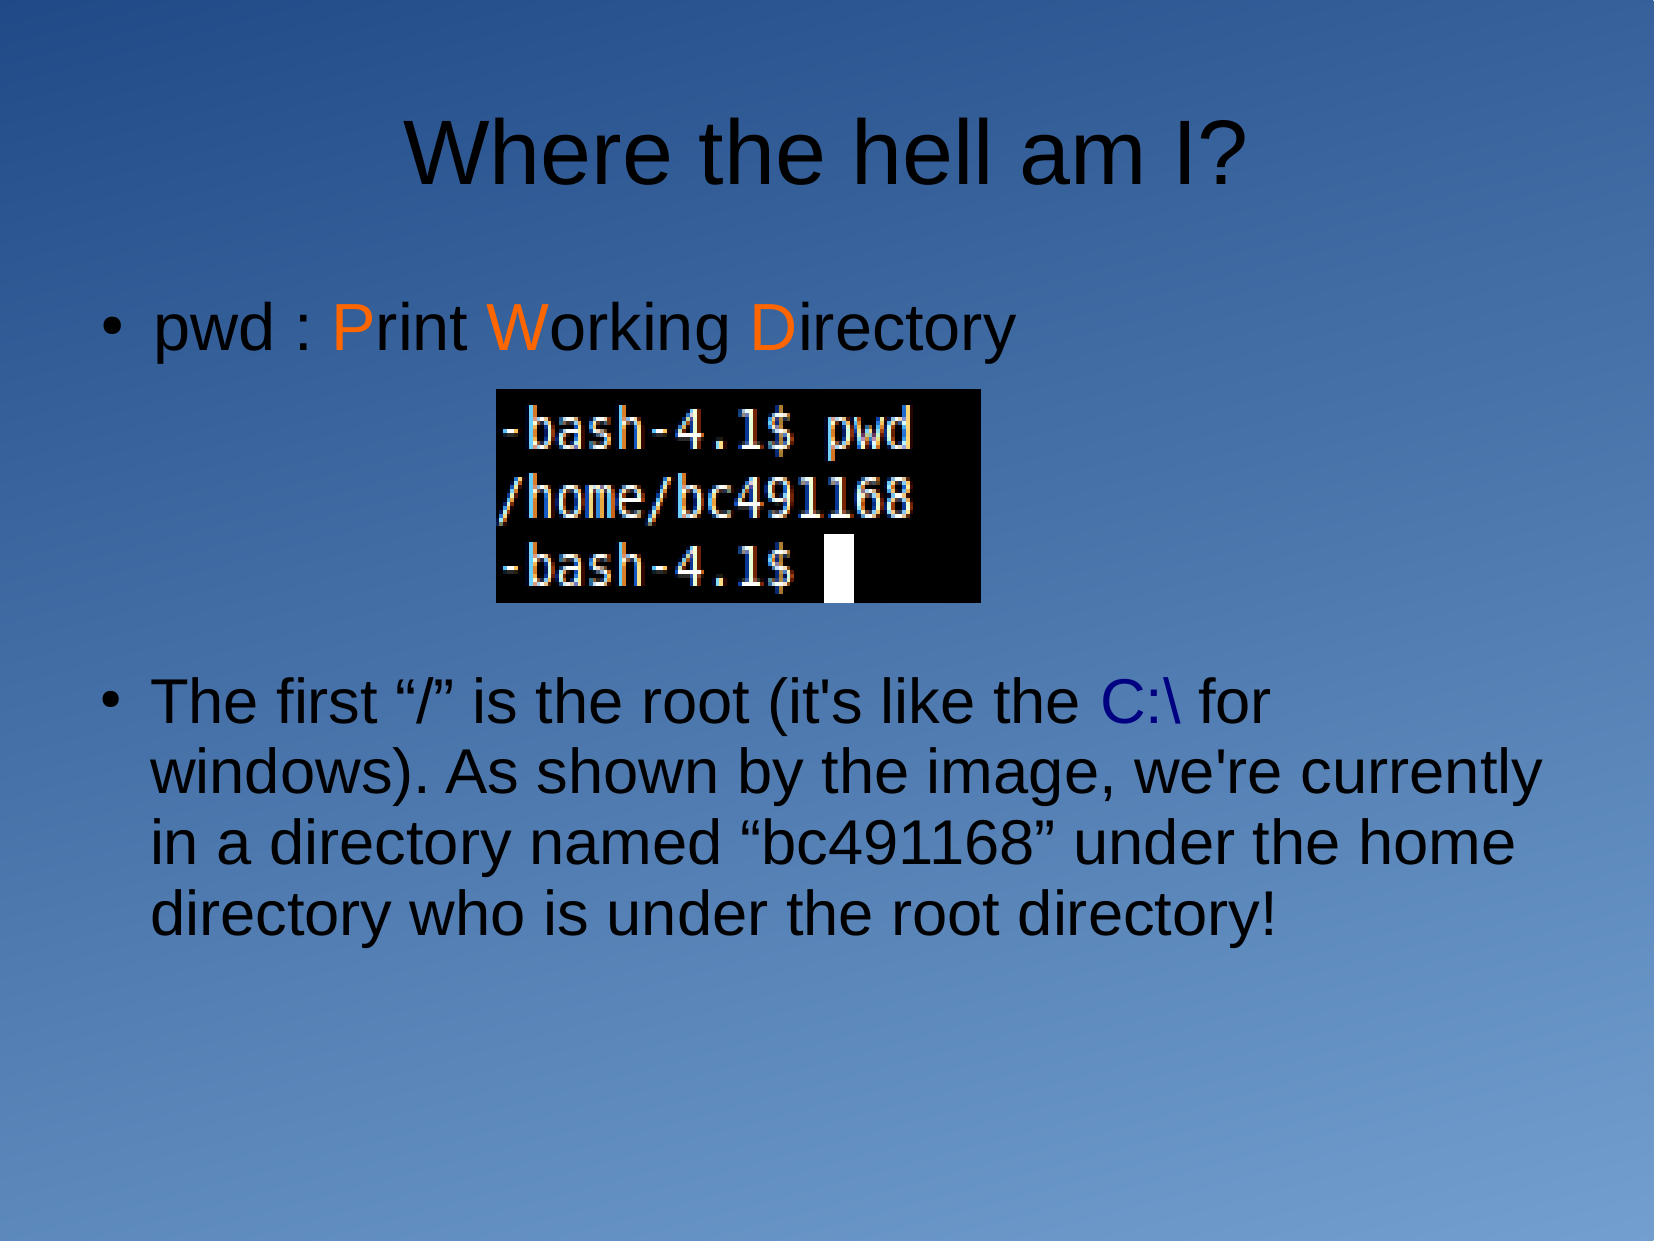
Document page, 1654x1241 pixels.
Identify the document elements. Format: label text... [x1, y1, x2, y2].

picture [496, 389, 981, 603]
list The first “/” is the root (it's like the C:\ for windows). As shown by the image, we're currently in a directory named “bc491168” under the home directory who is under the root directory! [82, 665, 1571, 1009]
list pwd : Print Working Directory [82, 290, 1571, 634]
title Where the hell am I? [82, 49, 1571, 257]
